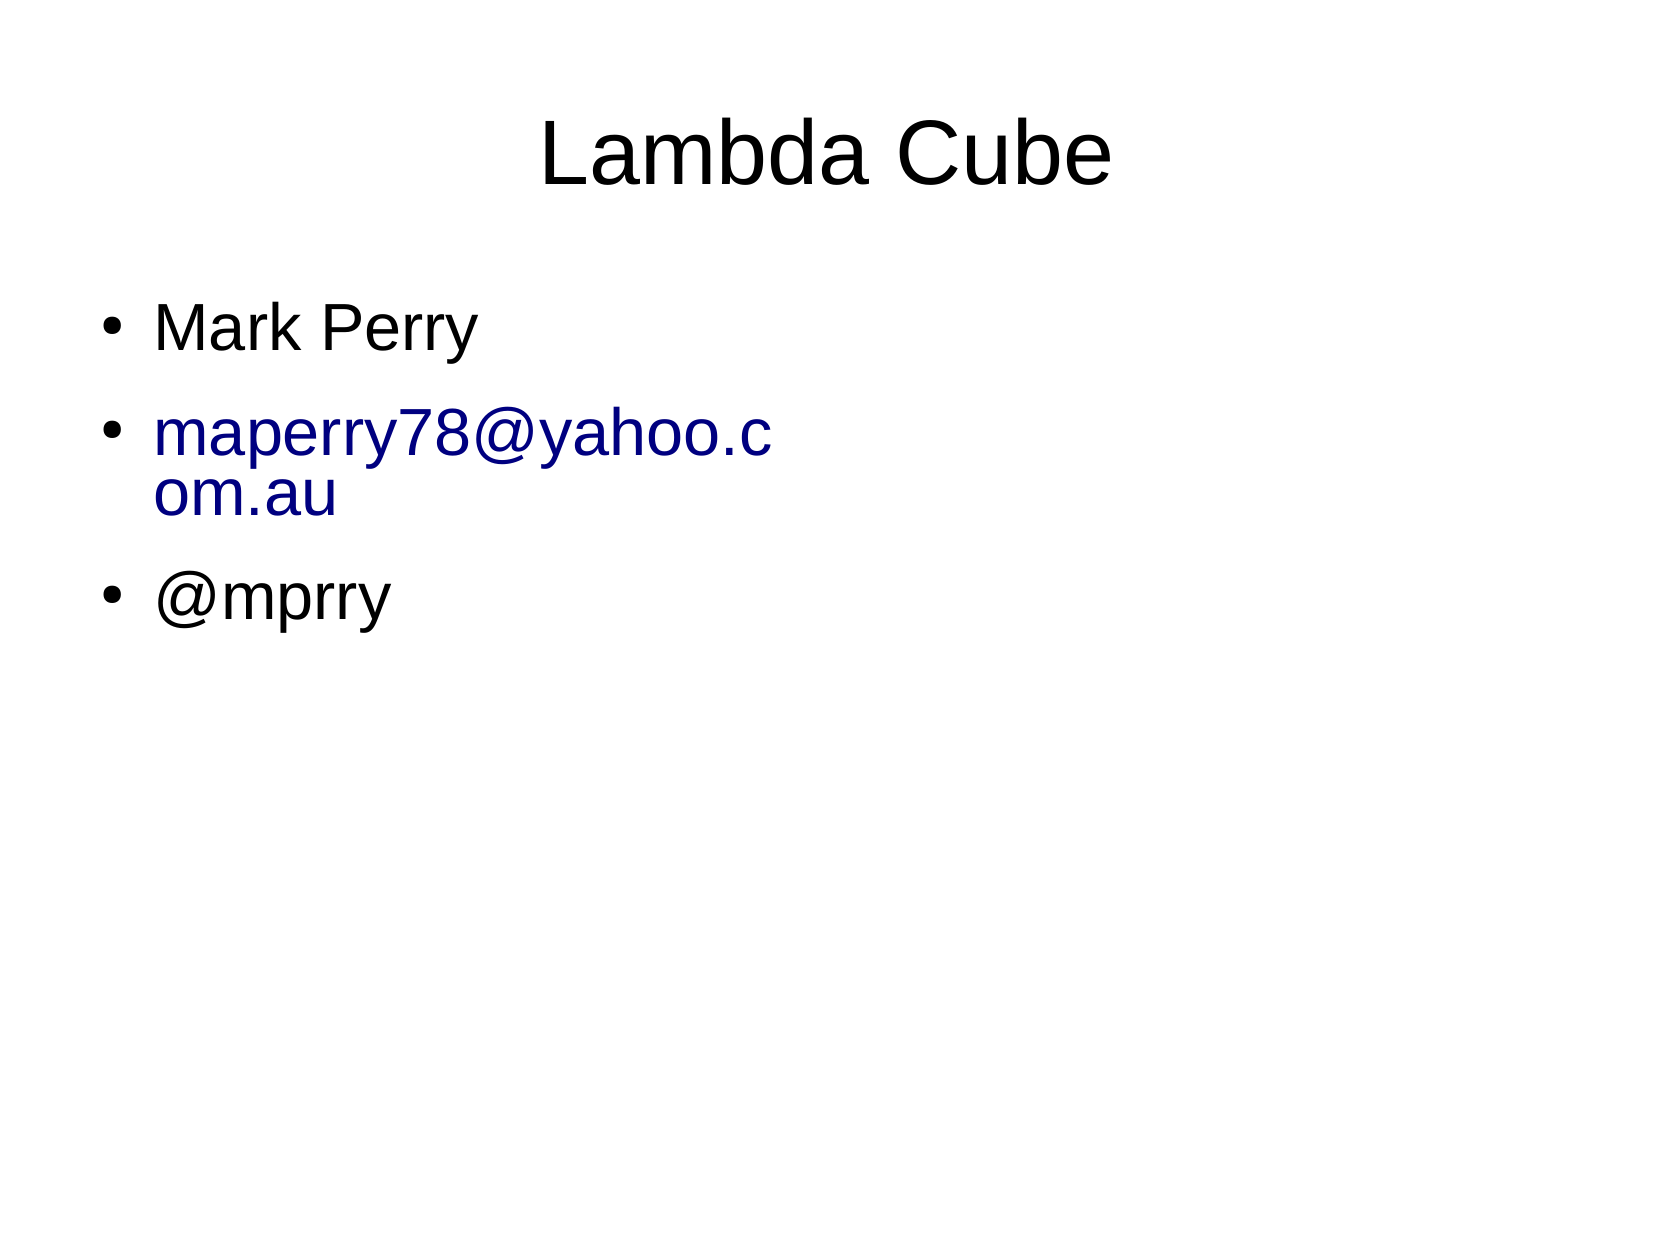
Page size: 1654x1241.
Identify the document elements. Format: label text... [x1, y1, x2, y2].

list Mark Perry maperry78@yahoo.com.au @mprry [82, 290, 793, 634]
title Lambda Cube [82, 49, 1571, 257]
